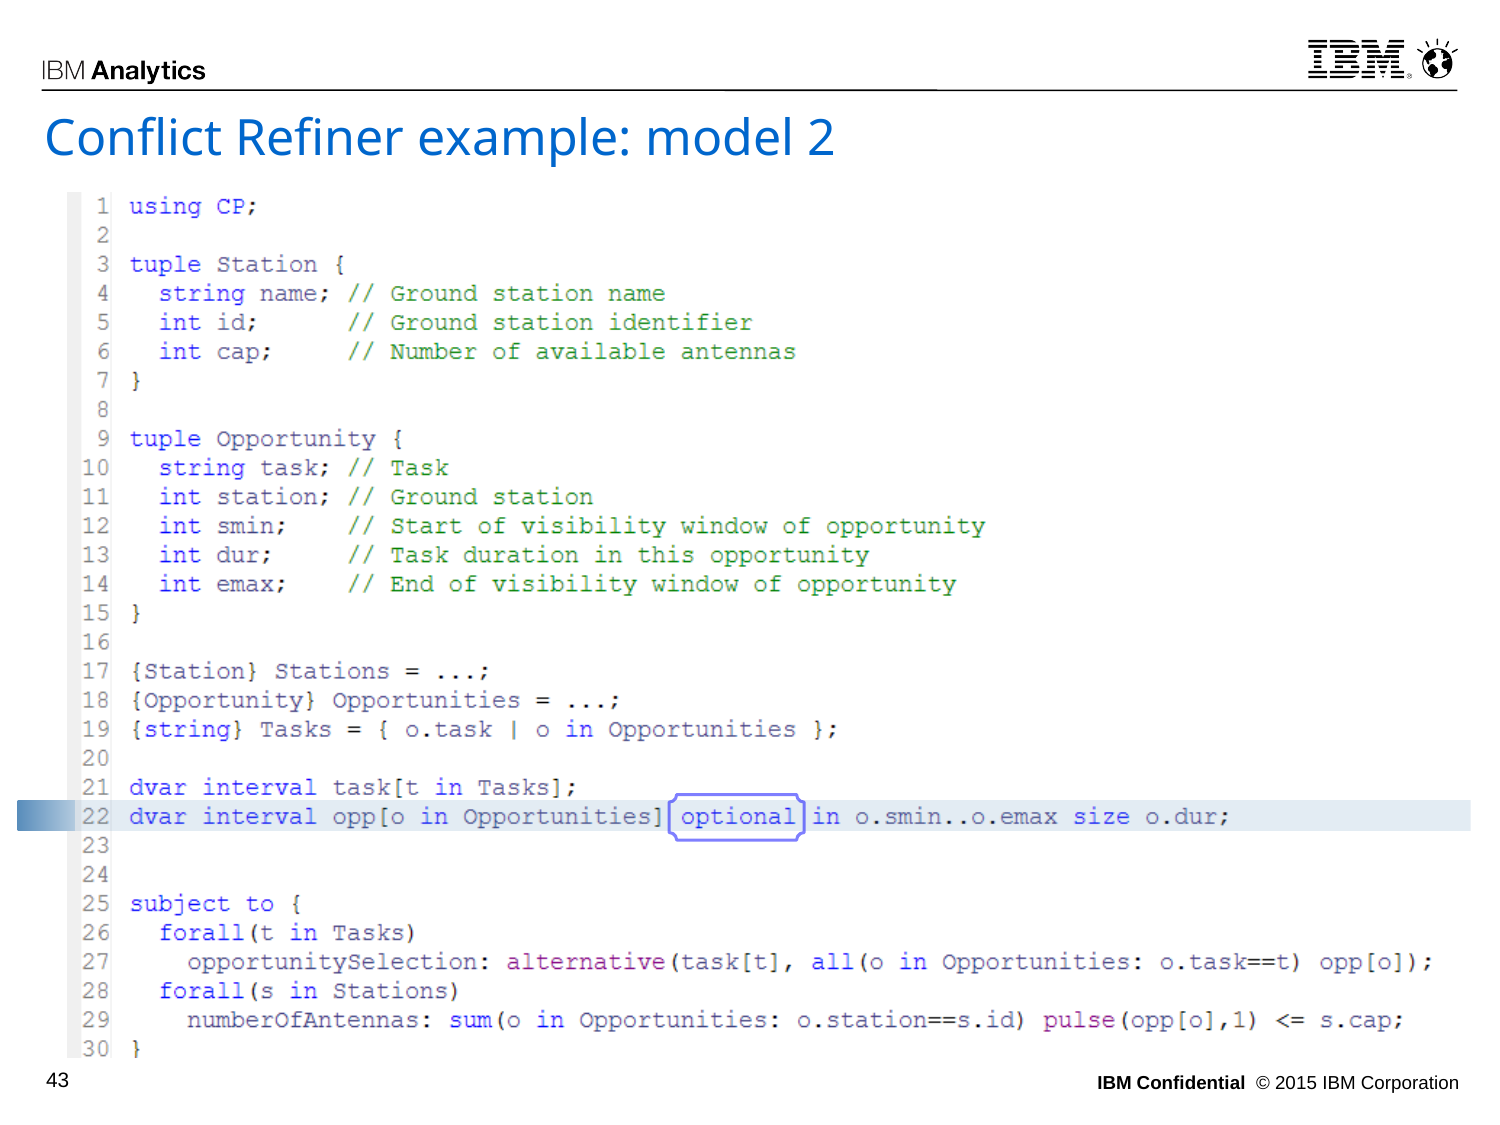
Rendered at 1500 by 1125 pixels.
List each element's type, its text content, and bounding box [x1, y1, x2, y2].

text_box [805, 800, 1471, 831]
text_box [671, 800, 802, 831]
picture [24, 42, 224, 99]
picture [674, 831, 800, 838]
picture [67, 831, 1437, 1058]
picture [1294, 24, 1469, 91]
picture [67, 218, 1437, 800]
text_box [17, 800, 668, 831]
title Conflict Refiner example: model 2 [29, 97, 1455, 218]
